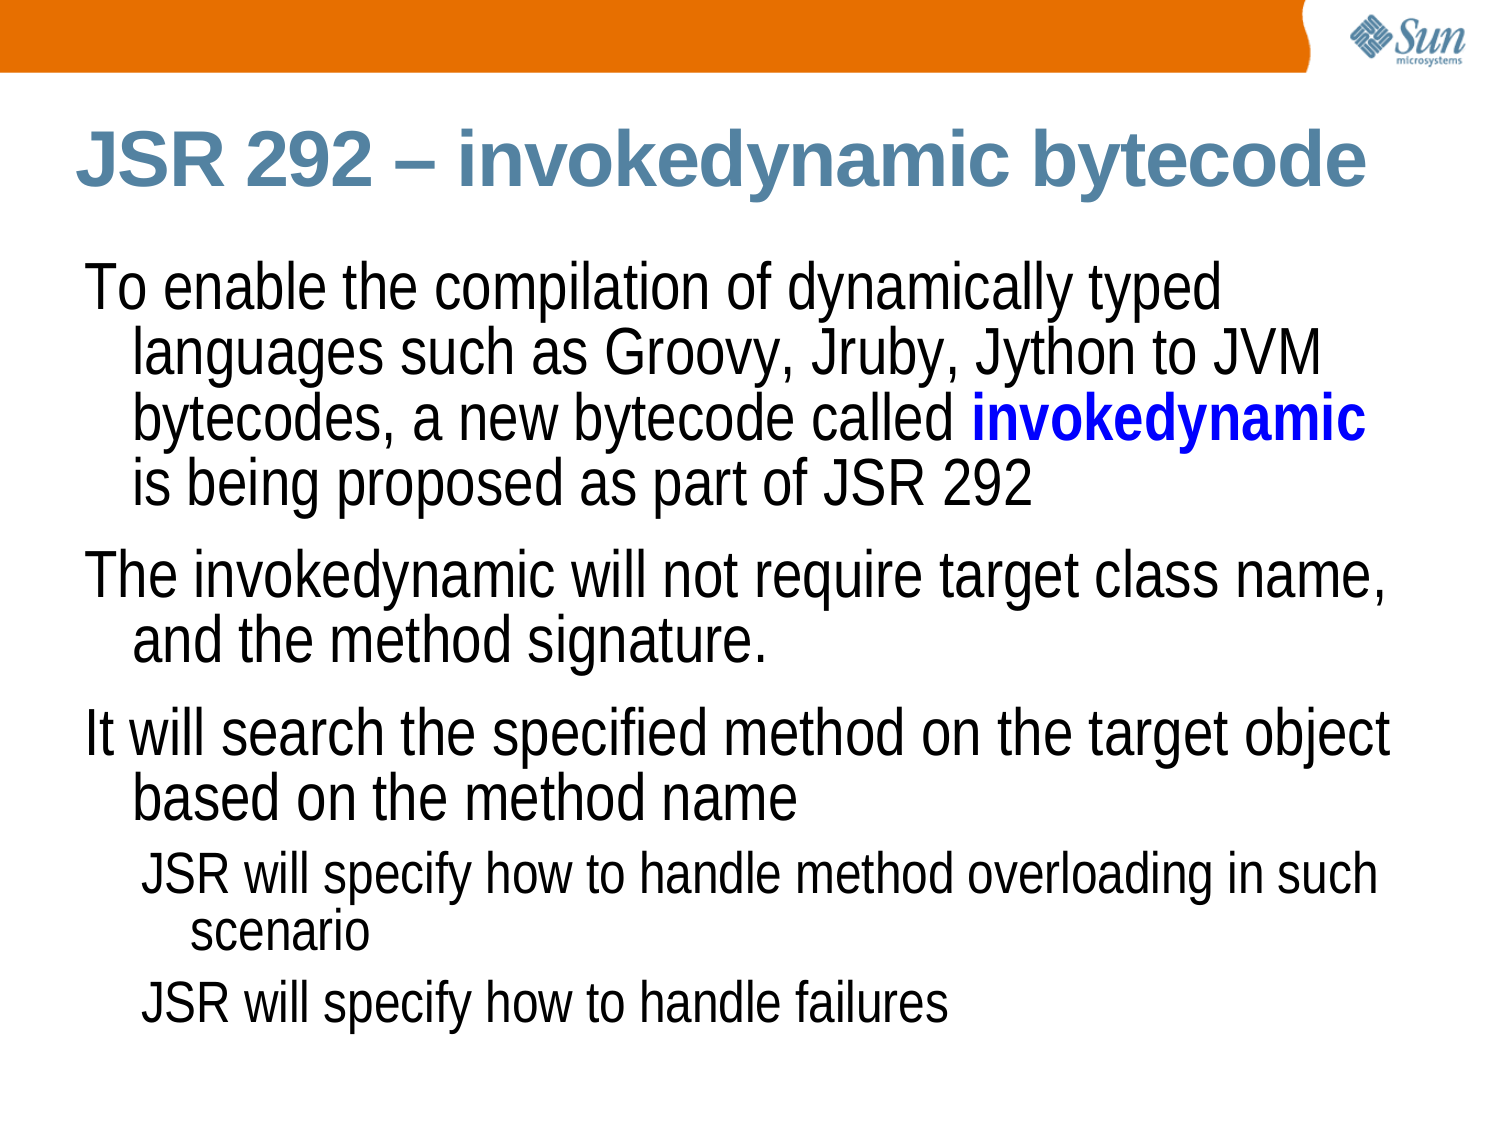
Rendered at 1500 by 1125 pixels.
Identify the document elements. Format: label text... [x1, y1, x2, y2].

list To enable the compilation of dynamically typed languages such as Groovy, Jruby, Jython to JVM bytecodes, a new bytecode called invokedynamic is being proposed as part of JSR 292 The invokedynamic will not require target class name, and the method signature. It will search the specified method on the target object based on the method name JSR will specify how to handle method overloading in such scenario JSR will specify how to handle failures [64, 257, 1402, 1036]
picture [0, 0, 1500, 75]
title JSR 292 – invokedynamic bytecode [75, 122, 1438, 228]
